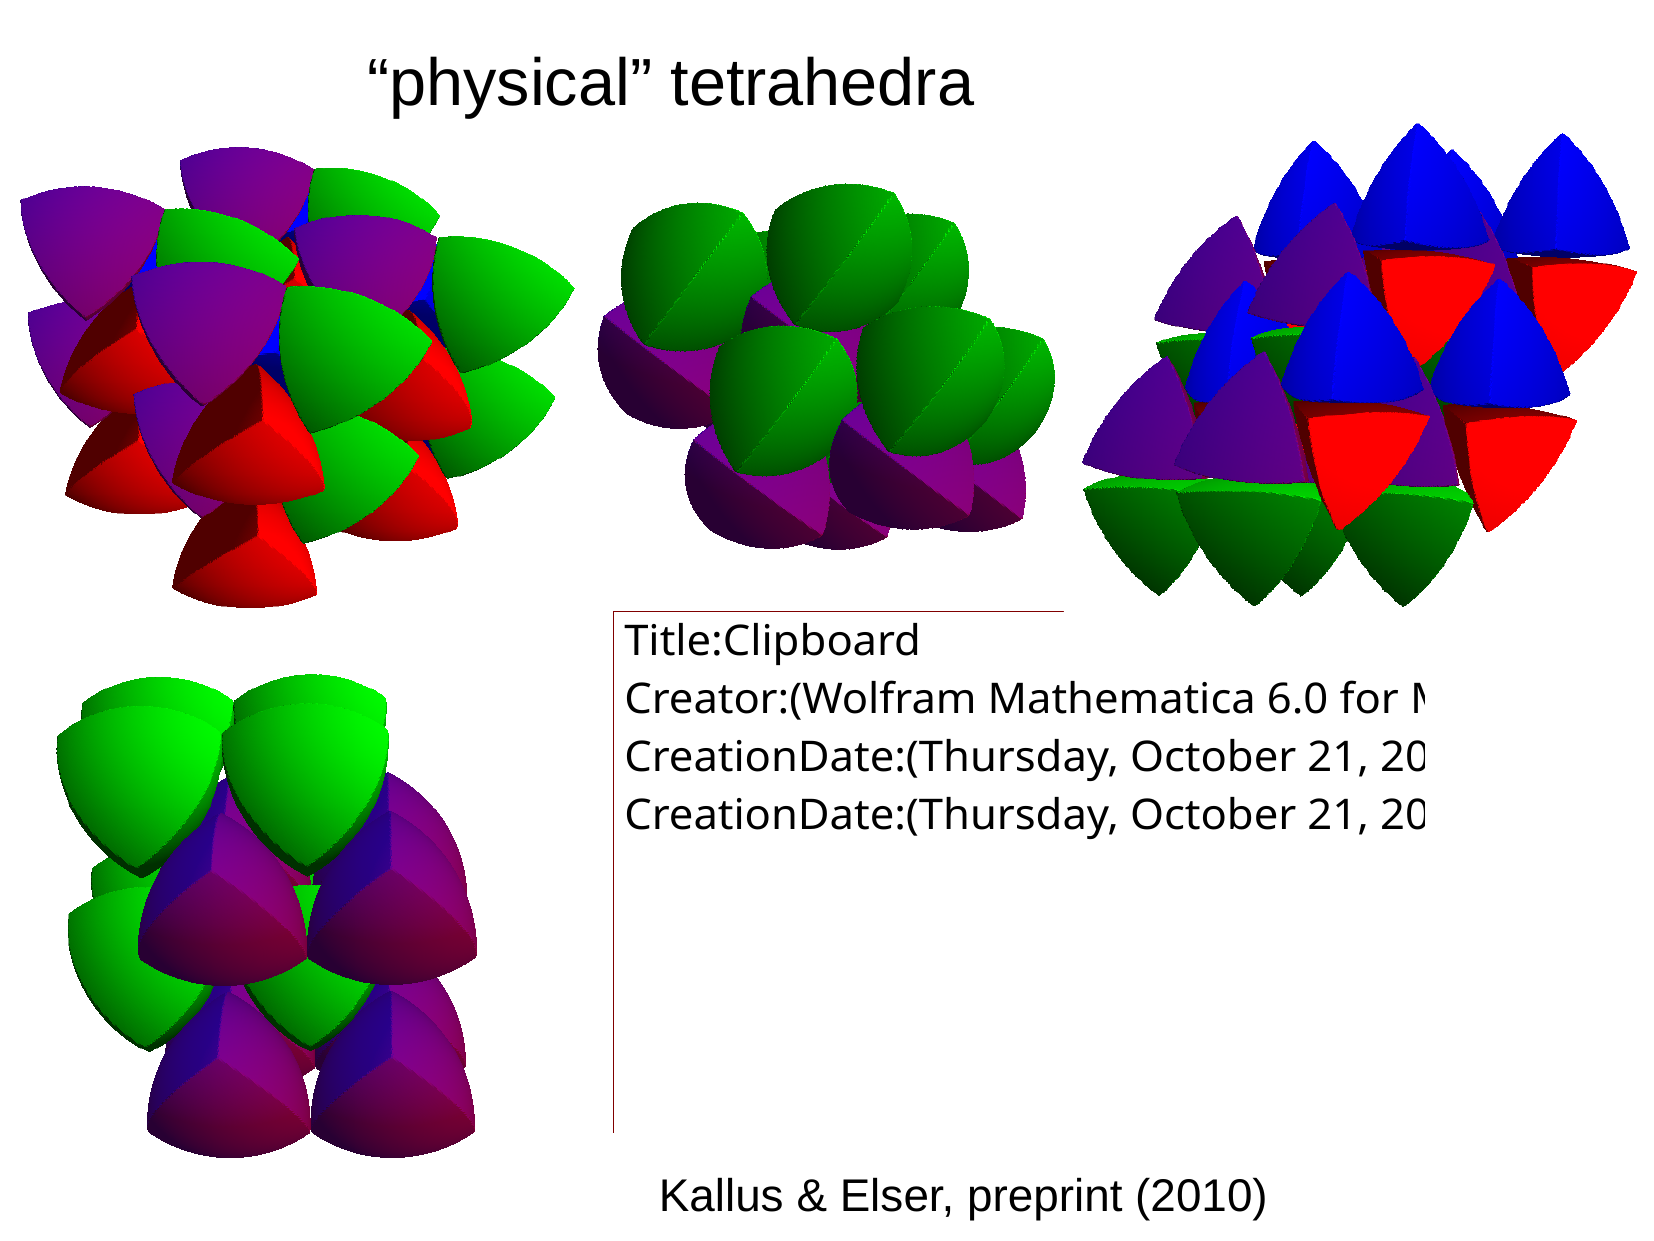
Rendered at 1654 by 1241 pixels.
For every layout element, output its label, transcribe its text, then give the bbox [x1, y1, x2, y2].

picture [0, 91, 1654, 1133]
text_box Kallus & Elser, preprint (2010) [644, 1162, 1296, 1229]
picture [35, 673, 488, 1173]
text_box “physical” tetrahedra [352, 37, 1024, 128]
